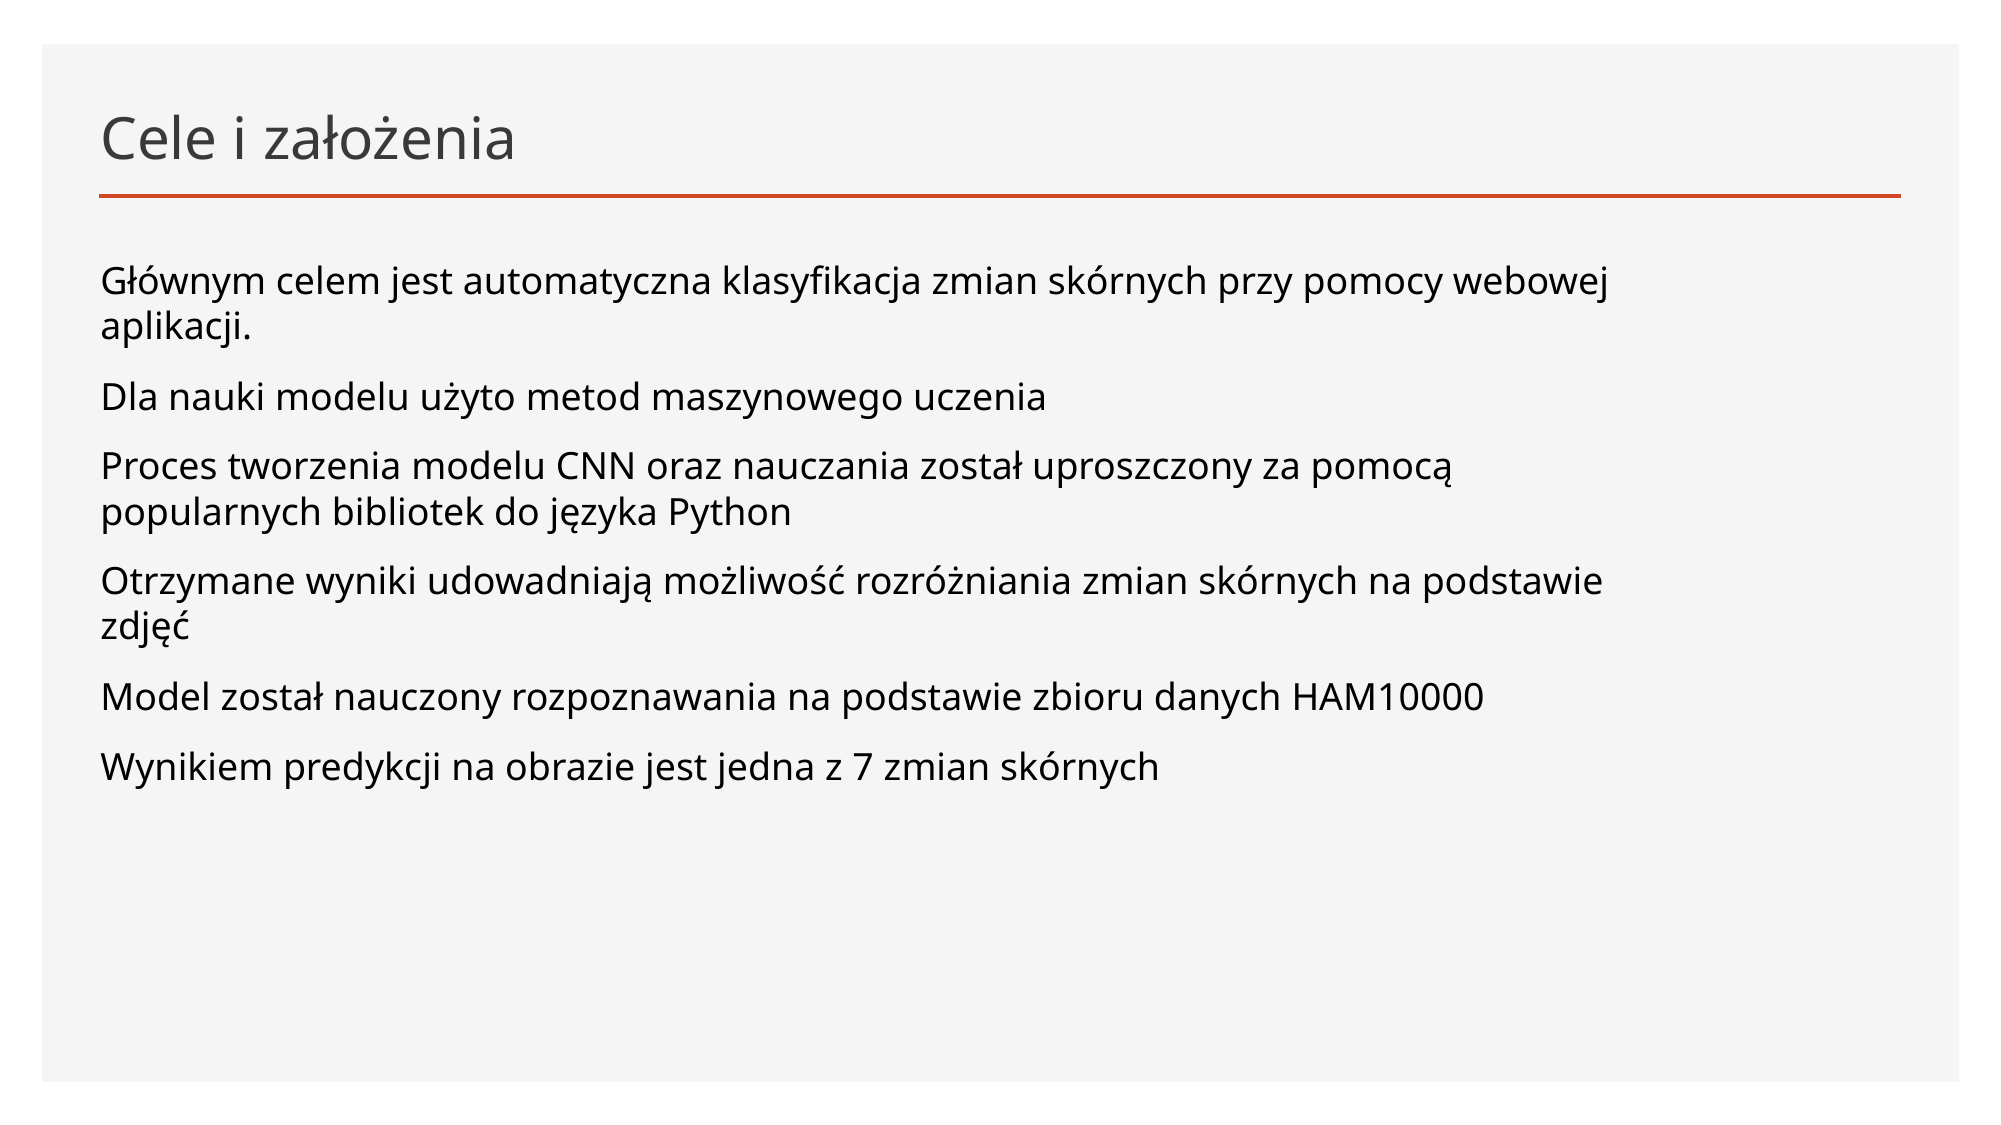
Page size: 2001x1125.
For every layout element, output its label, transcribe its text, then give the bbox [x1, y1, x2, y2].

text_box Głównym celem jest automatyczna klasyfikacja zmian skórnych przy pomocy webowej aplikacji. Dla nauki modelu użyto metod maszynowego uczenia Proces tworzenia modelu CNN oraz nauczania został uproszczony za pomocą popularnych bibliotek do języka Python Otrzymane wyniki udowadniają możliwość rozróżniania zmian skórnych na podstawie zdjęć Model został nauczony rozpoznawania na podstawie zbioru danych HAM10000 Wynikiem predykcji na obrazie jest jedna z 7 zmian skórnych [85, 250, 1658, 956]
title Cele i założenia [85, 73, 1214, 179]
